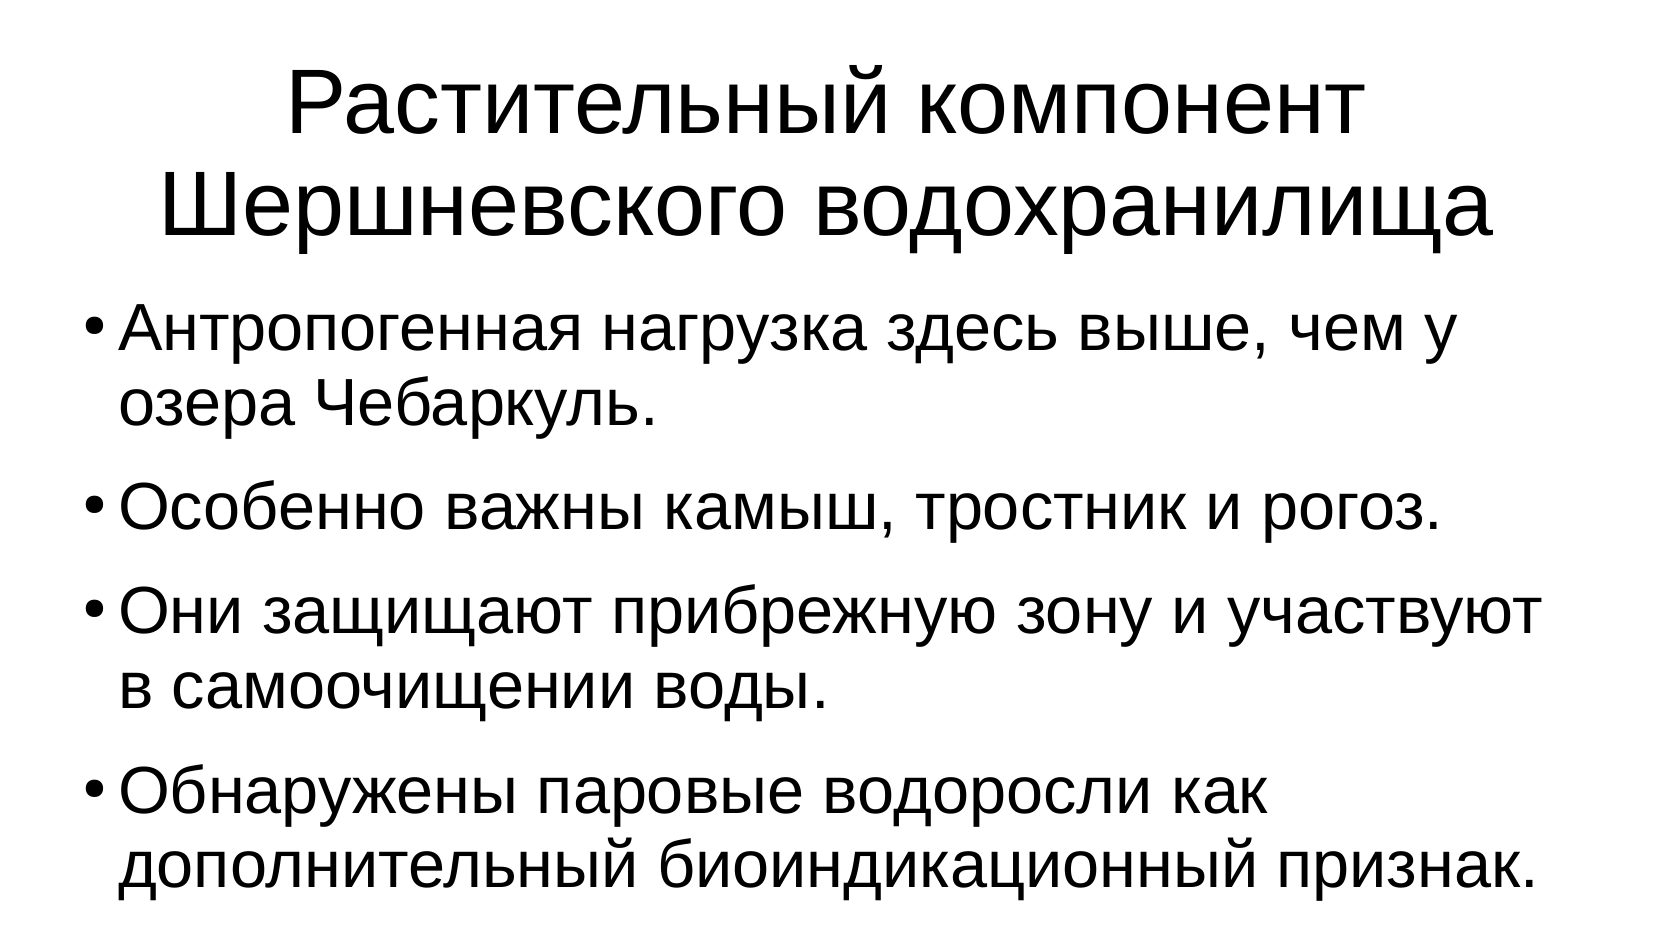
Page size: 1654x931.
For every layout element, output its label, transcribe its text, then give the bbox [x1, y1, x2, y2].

list Антропогенная нагрузка здесь выше, чем у озера Чебаркуль. Особенно важны камыш, тростник и рогоз. Они защищают прибрежную зону и участвуют в самоочищении воды. Обнаружены паровые водоросли как дополнительный биоиндикационный признак. [82, 290, 1571, 931]
title Растительный компонент Шершневского водохранилища [82, 49, 1571, 257]
